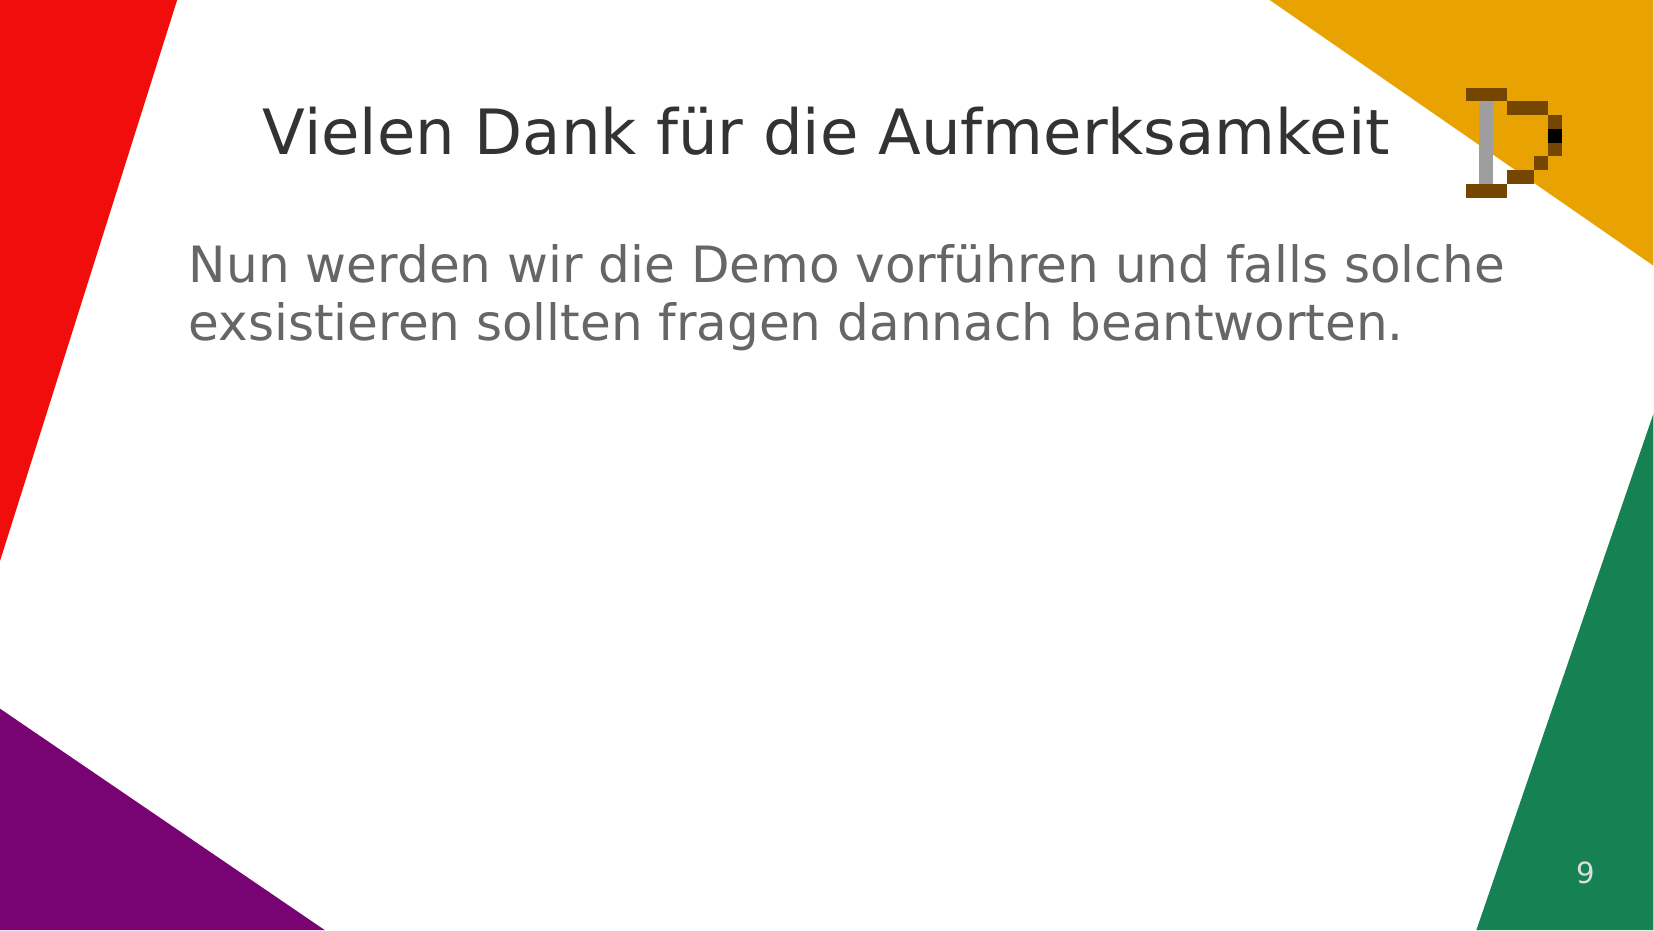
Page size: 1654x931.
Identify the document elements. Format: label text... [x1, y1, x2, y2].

title Vielen Dank für die Aufmerksamkeit [118, 59, 1536, 207]
list Nun werden wir die Demo vorführen und falls solche exsistieren sollten fragen dannach beantworten. [118, 236, 1536, 827]
picture [1466, 88, 1576, 198]
